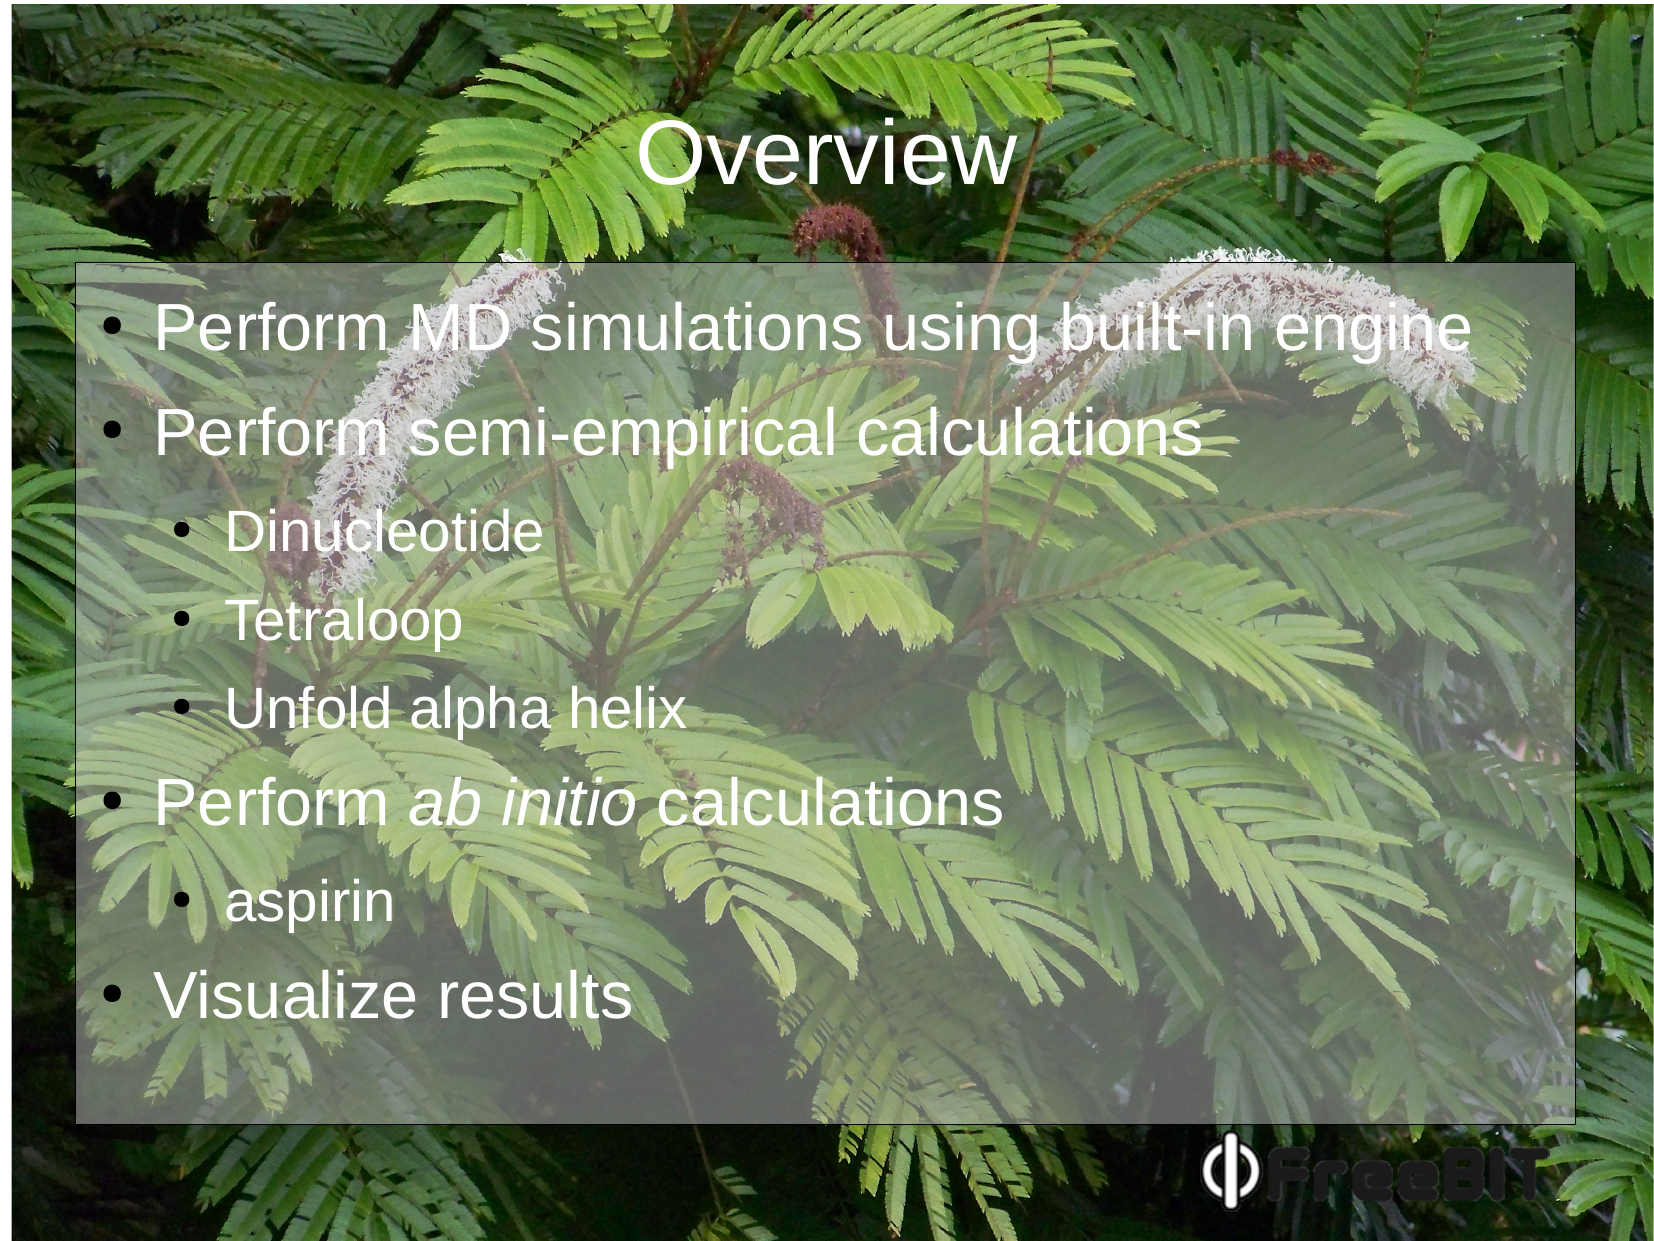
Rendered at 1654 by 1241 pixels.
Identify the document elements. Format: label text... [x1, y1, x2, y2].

picture [11, 4, 1654, 1241]
title Overview [82, 56, 1571, 250]
list Perform MD simulations using built-in engine Perform semi-empirical calculations Dinucleotide Tetraloop Unfold alpha helix Perform ab initio calculations aspirin Visualize results [82, 290, 1571, 1109]
